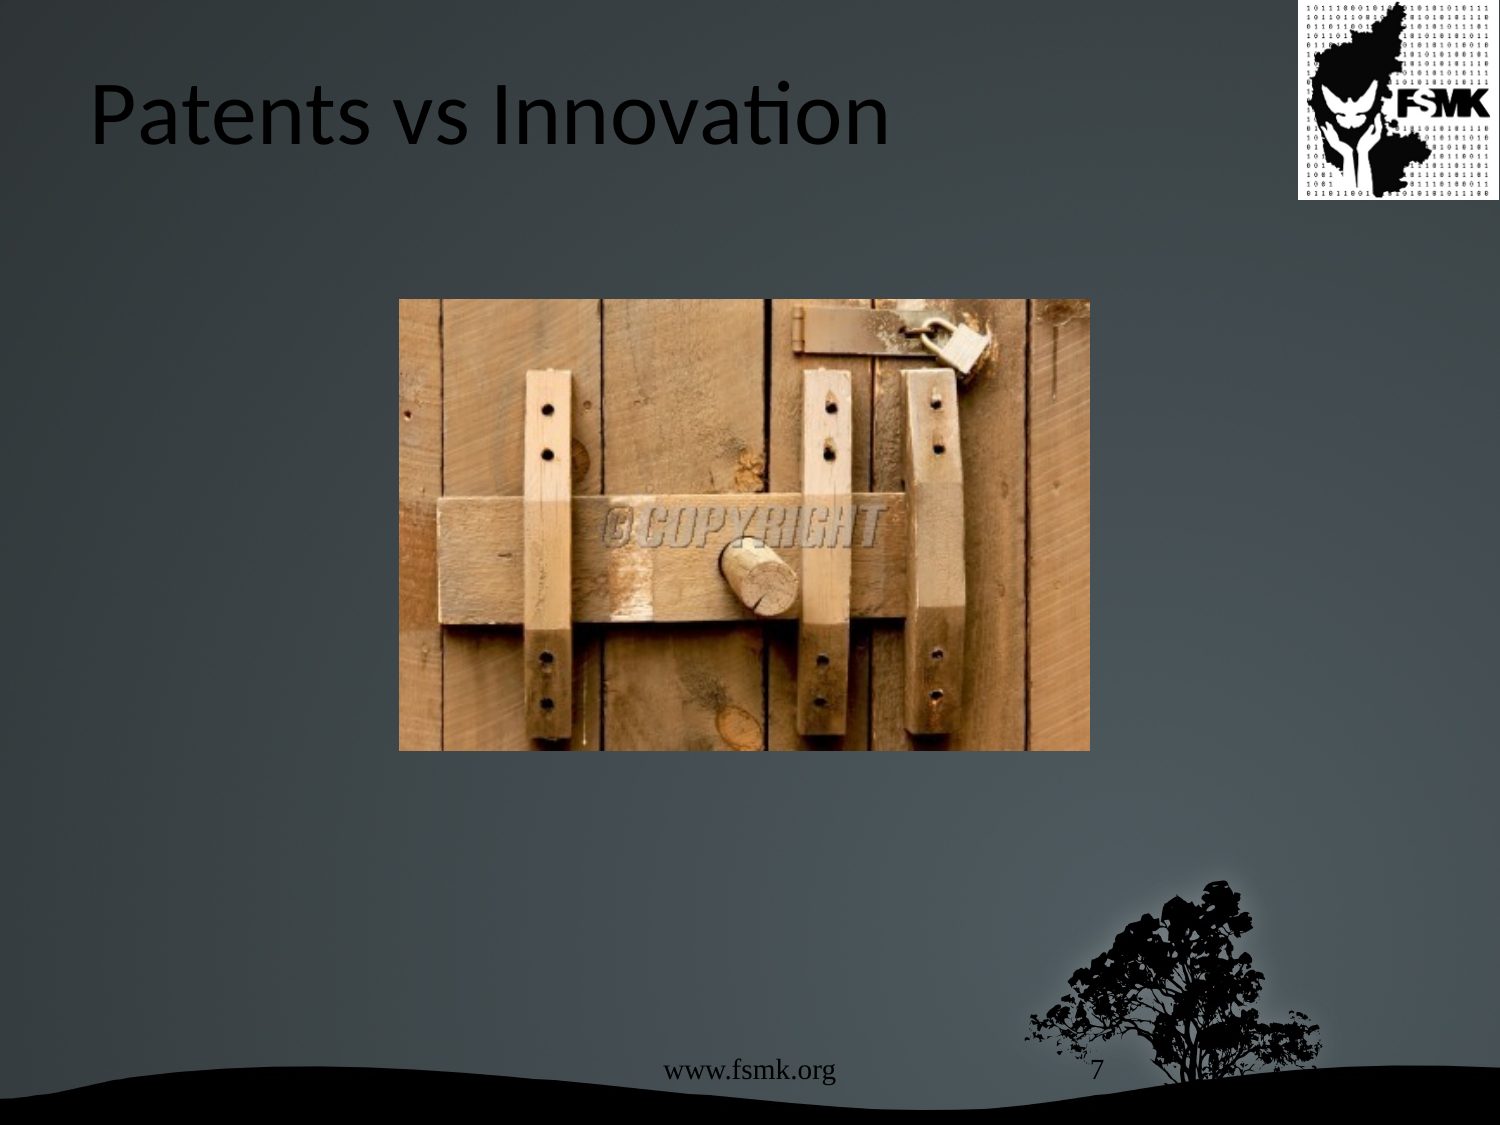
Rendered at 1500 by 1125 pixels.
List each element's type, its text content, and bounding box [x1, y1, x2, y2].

title Patents vs Innovation [75, 45, 1425, 233]
picture [0, 0, 1500, 1125]
text_box <number> [1074, 1042, 1425, 1103]
text_box www.fsmk.org [512, 1042, 988, 1103]
